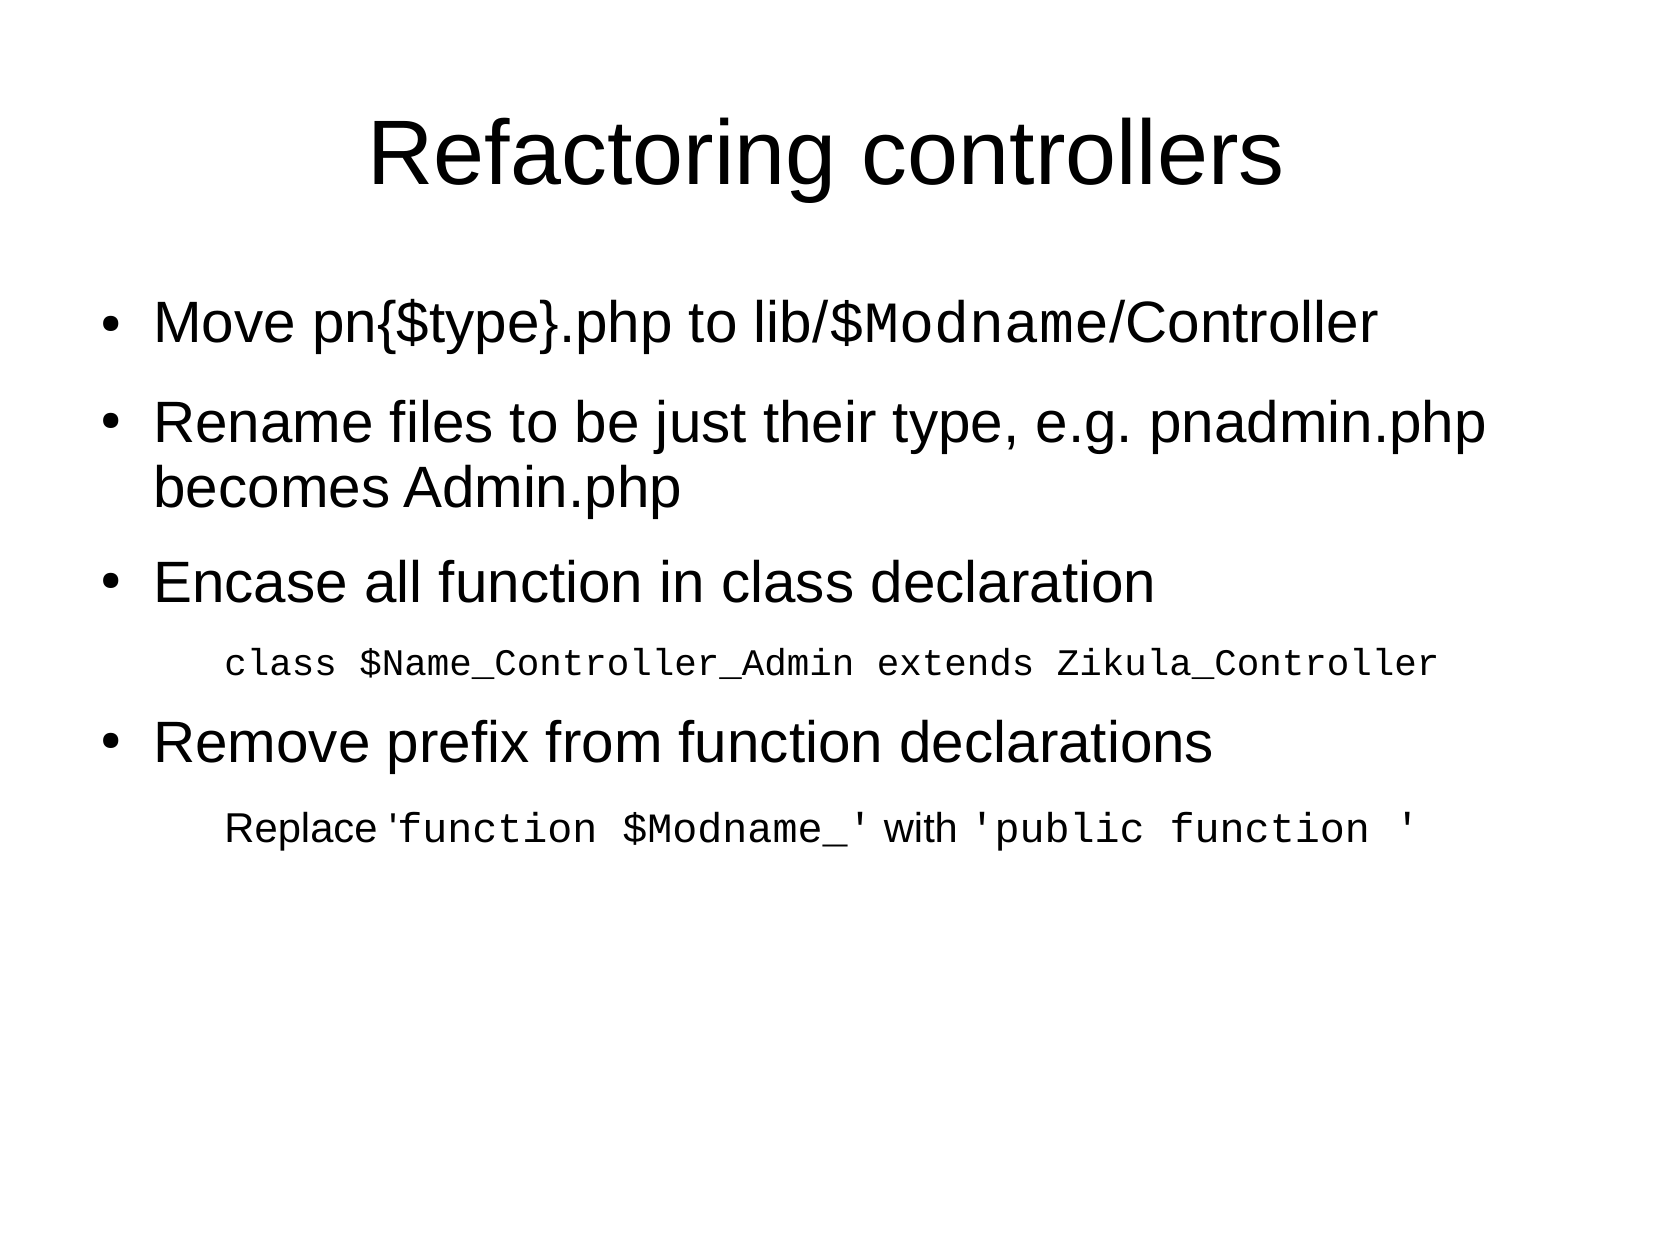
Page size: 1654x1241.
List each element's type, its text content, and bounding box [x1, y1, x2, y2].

list Move pn{$type}.php to lib/$Modname/Controller Rename files to be just their type, e.g. pnadmin.php becomes Admin.php Encase all function in class declaration class $Name_Controller_Admin extends Zikula_Controller Remove prefix from function declarations Replace 'function $Modname_' with 'public function ' [82, 290, 1571, 1094]
title Refactoring controllers [82, 56, 1571, 250]
